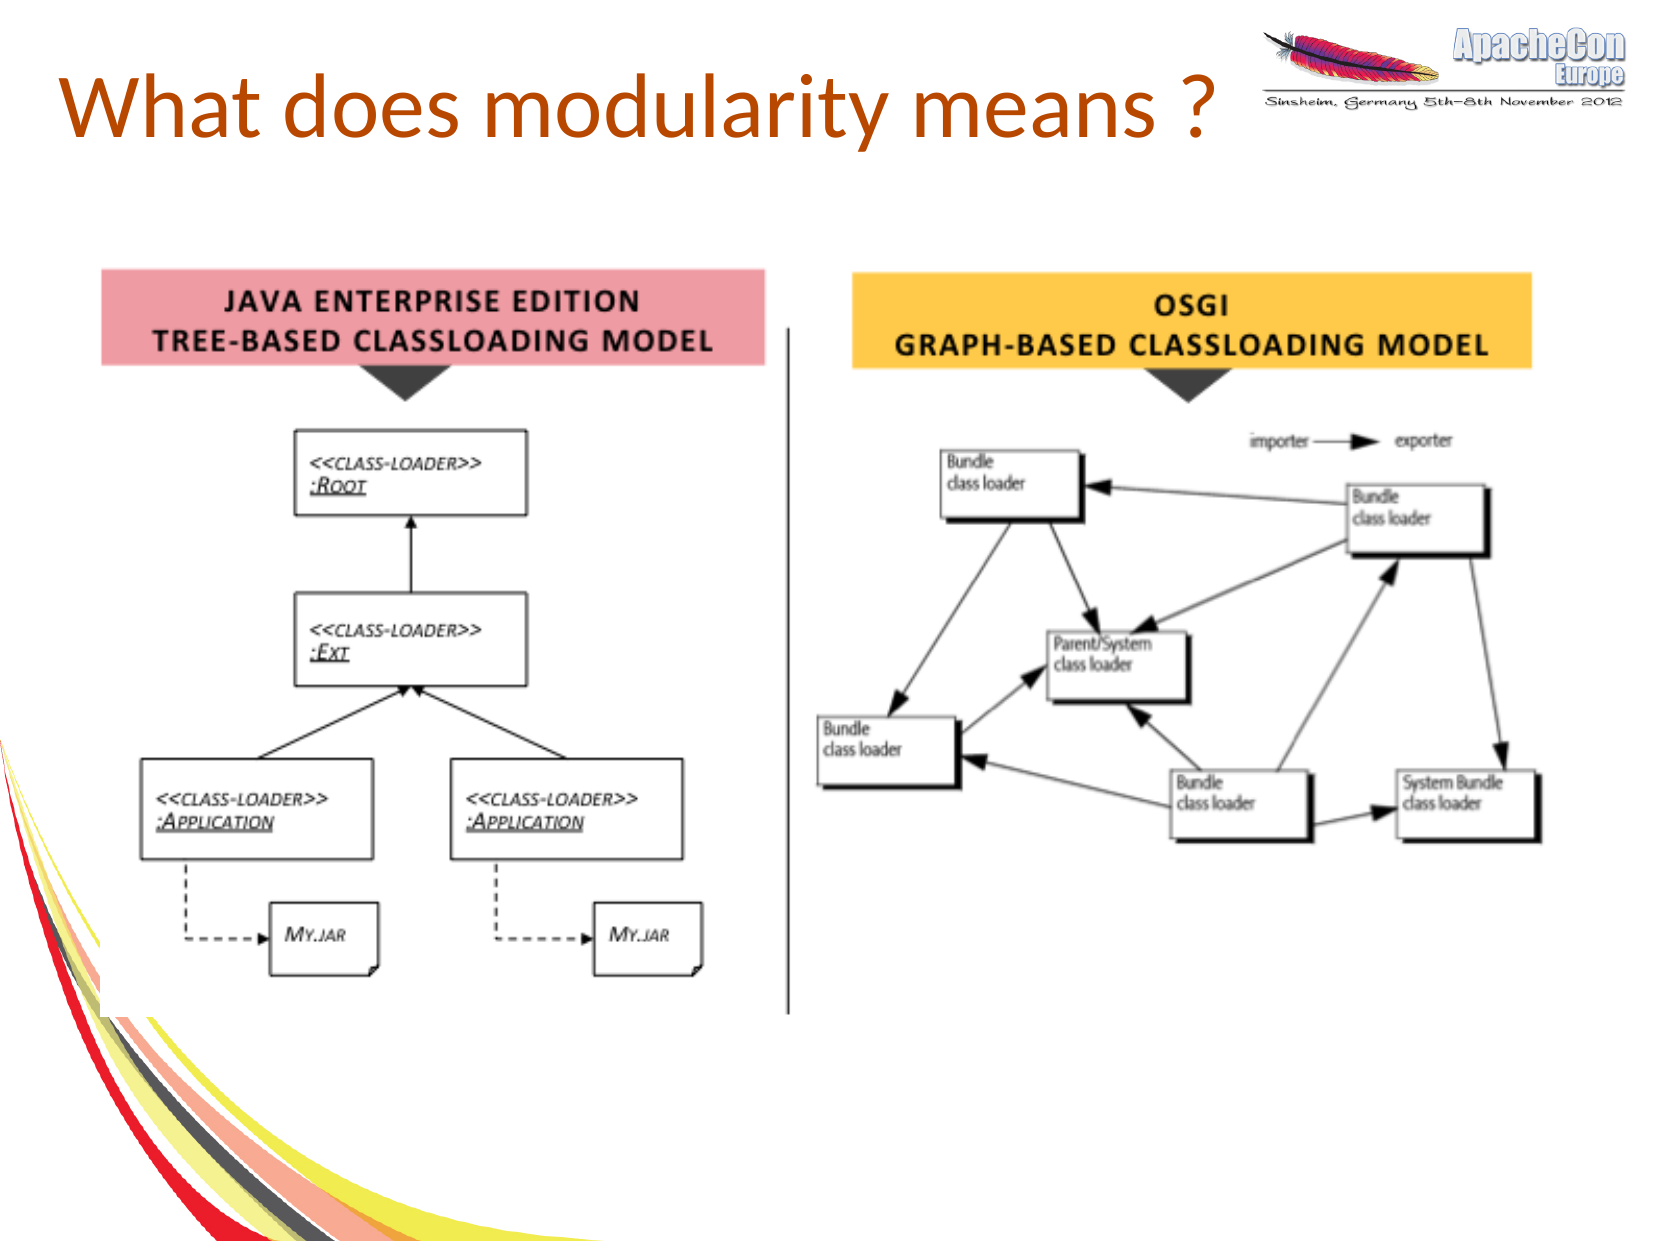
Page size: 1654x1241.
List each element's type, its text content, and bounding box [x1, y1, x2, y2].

picture [0, 0, 1654, 1241]
title What does modularity means ? [59, 59, 1418, 171]
